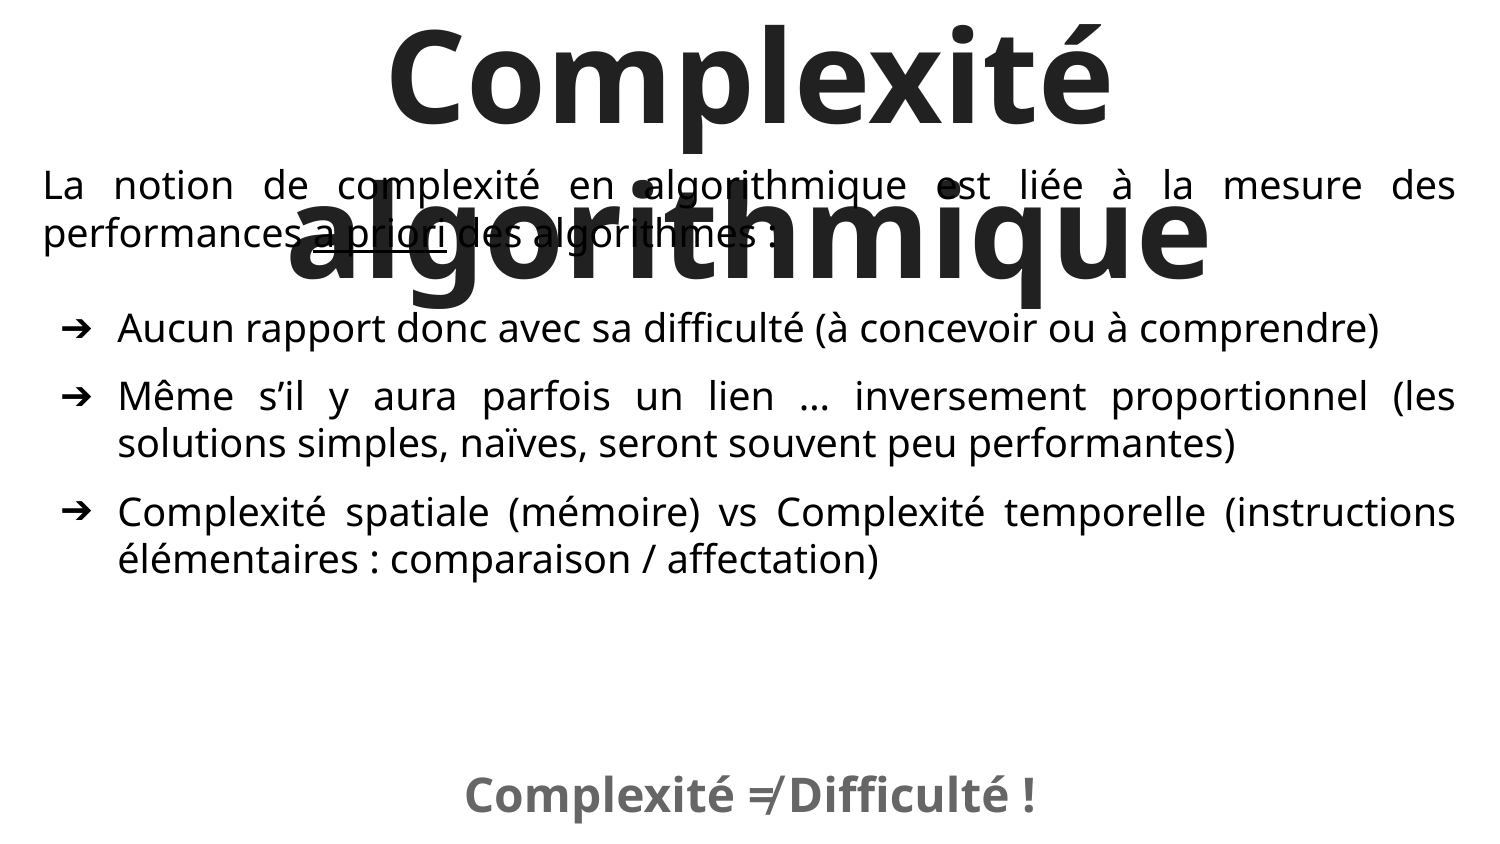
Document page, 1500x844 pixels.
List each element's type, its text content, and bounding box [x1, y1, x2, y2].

list La notion de complexité en algorithmique est liée à la mesure des performances a priori des algorithmes : Aucun rapport donc avec sa difficulté (à concevoir ou à comprendre) Même s’il y aura parfois un lien … inversement proportionnel (les solutions simples, naïves, seront souvent peu performantes) Complexité spatiale (mémoire) vs Complexité temporelle (instructions élémentaires : comparaison / affectation) [27, 144, 1473, 689]
title Complexité algorithmique [51, 0, 1449, 137]
subtitle Complexité ≠ Difficulté ! [51, 741, 1449, 844]
